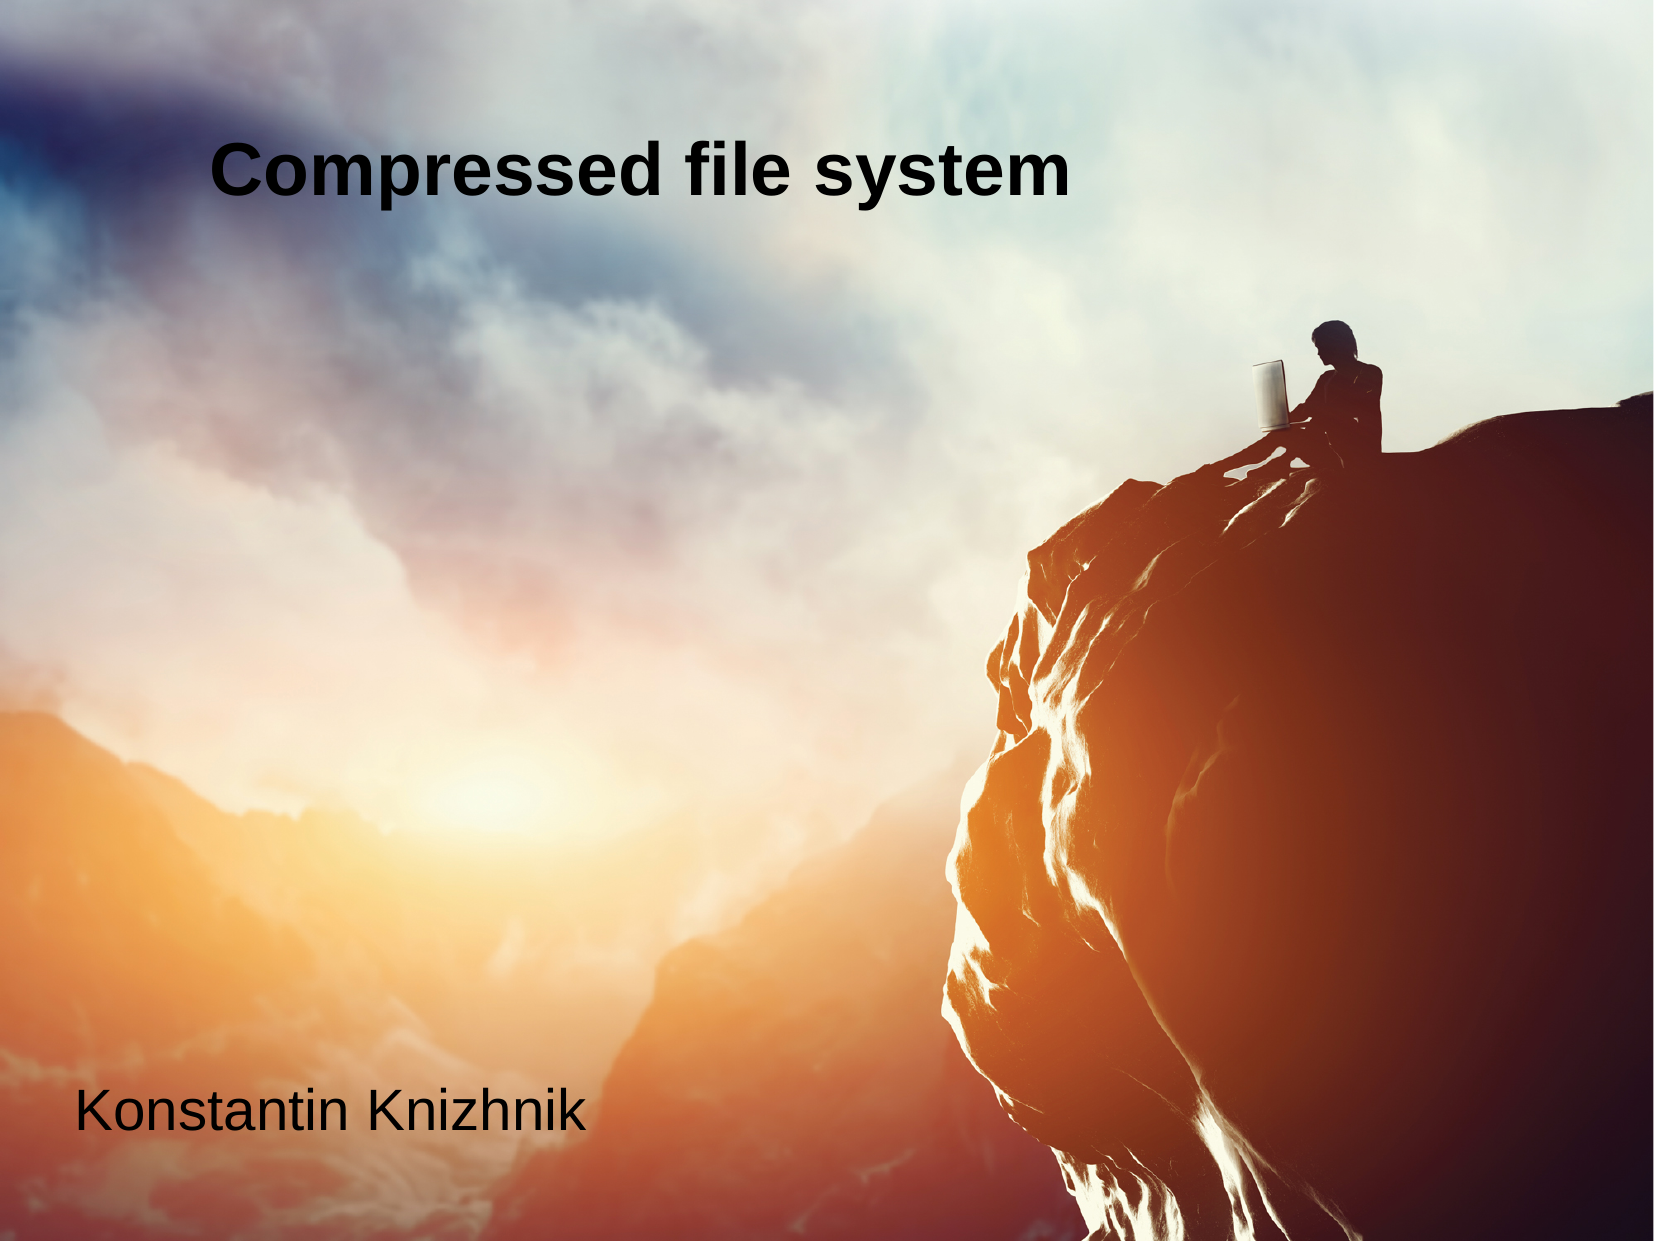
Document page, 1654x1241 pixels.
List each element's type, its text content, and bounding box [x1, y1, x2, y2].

text_box Compressed file system [195, 120, 1456, 219]
picture [0, 0, 1654, 1241]
text_box Konstantin Knizhnik [60, 1005, 646, 1215]
